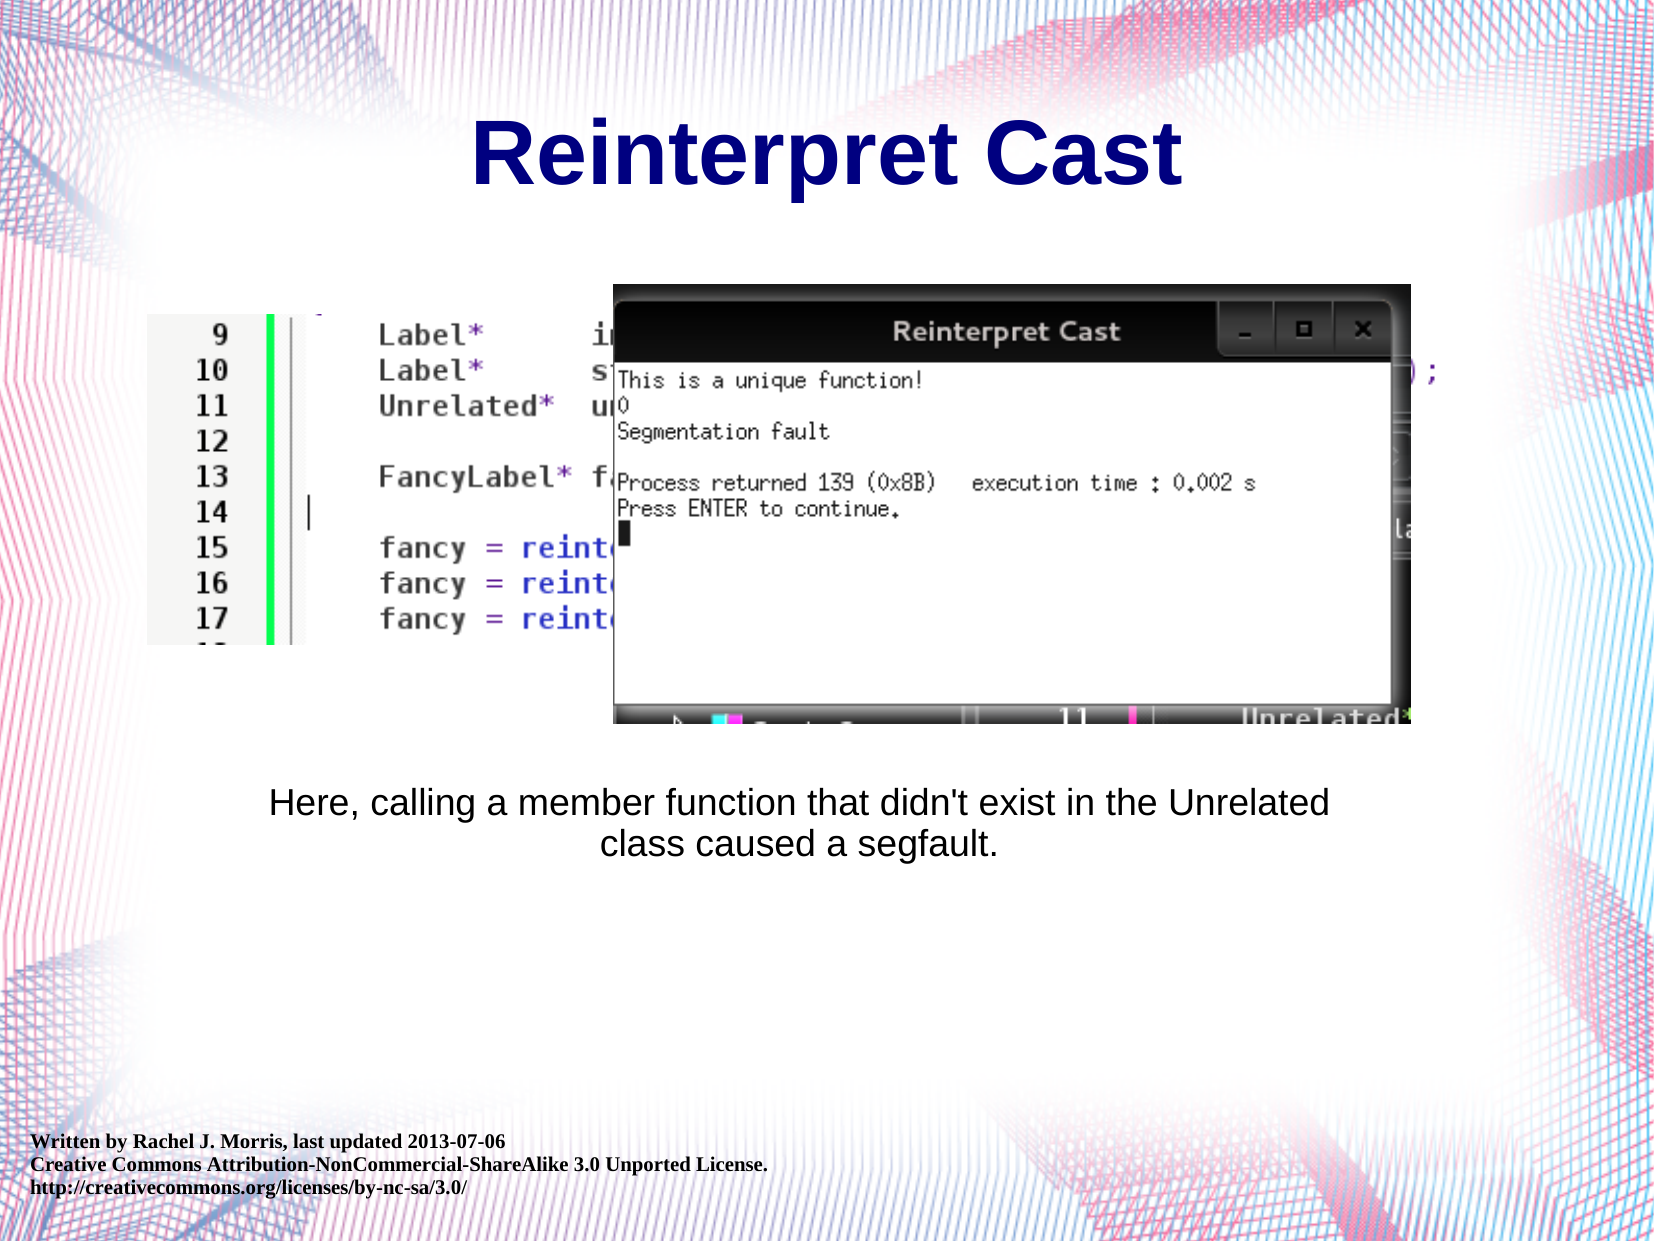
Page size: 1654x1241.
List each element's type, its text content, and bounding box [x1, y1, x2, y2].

picture [0, 0, 1654, 1241]
text_box Here, calling a member function that didn't exist in the Unrelated class caused a segfault. [214, 773, 1385, 873]
title Reinterpret Cast [82, 49, 1571, 257]
